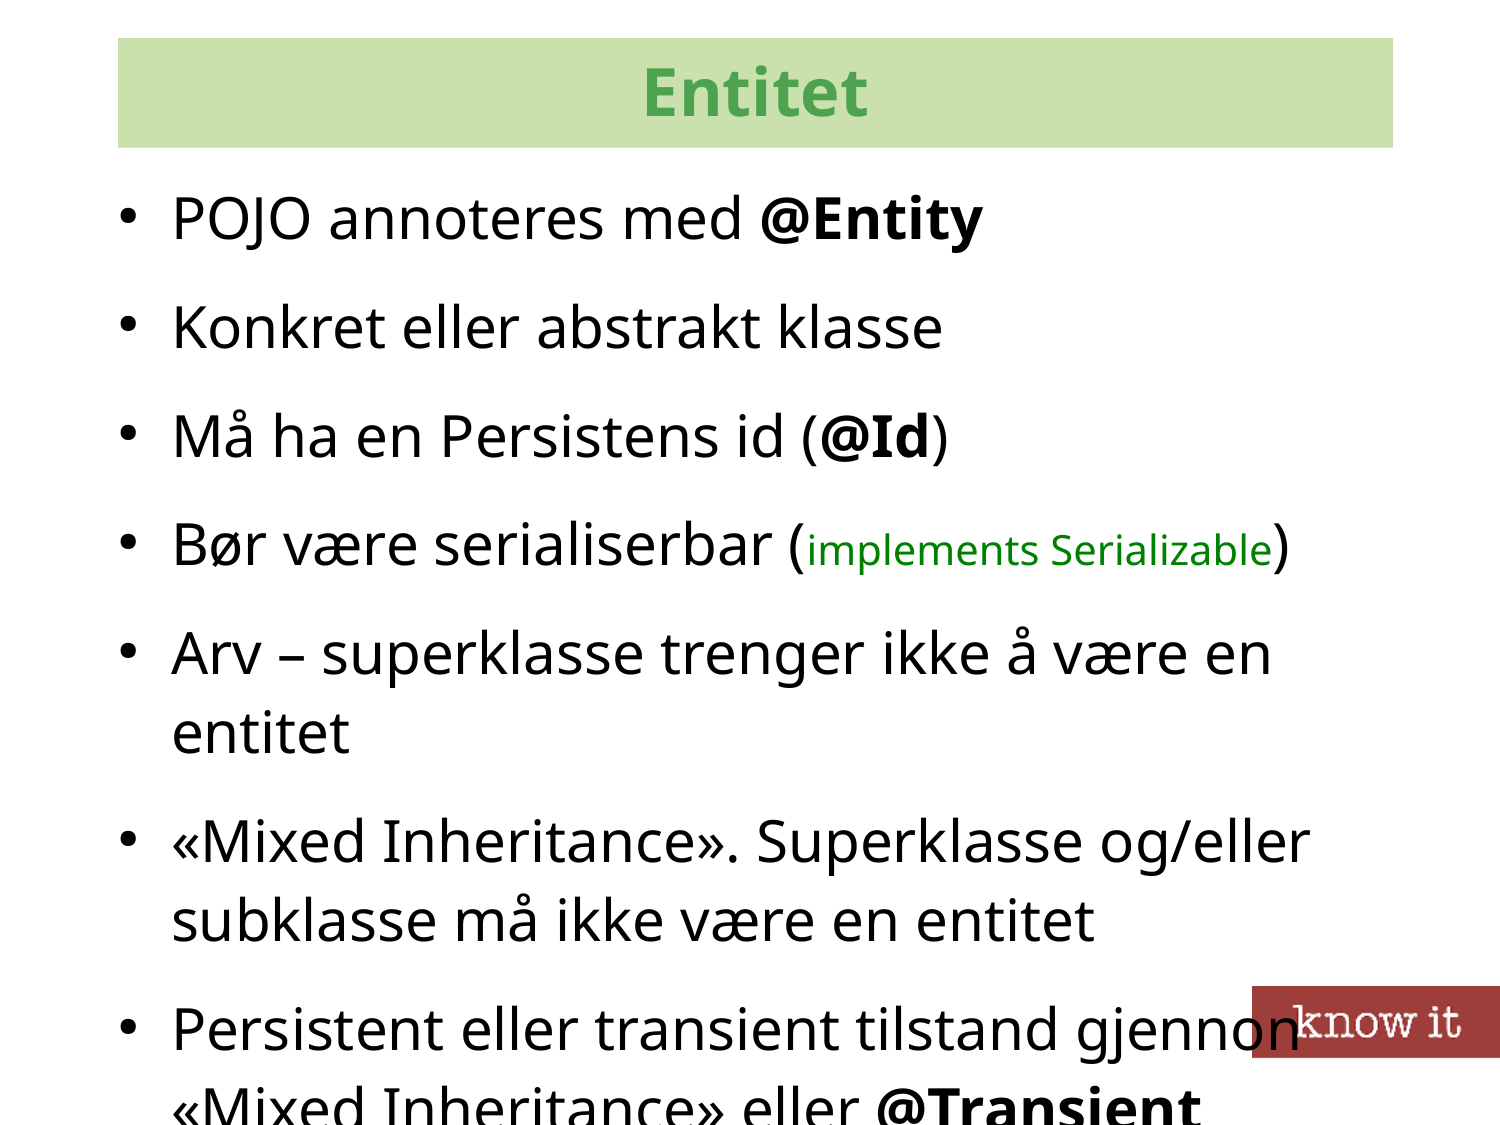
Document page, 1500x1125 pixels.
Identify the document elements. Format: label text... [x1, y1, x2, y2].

picture [1360, 986, 1500, 1058]
text_box Entitet [118, 38, 1394, 148]
list POJO annoteres med @Entity Konkret eller abstrakt klasse Må ha en Persistens id (@Id) Bør være serialiserbar (implements Serializable) Arv – superklasse trenger ikke å være en entitet «Mixed Inheritance». Superklasse og/eller subklasse må ikke være en entitet Persistent eller transient tilstand gjennon «Mixed Inheritance» eller @Transient annotasjon [100, 177, 1360, 1101]
